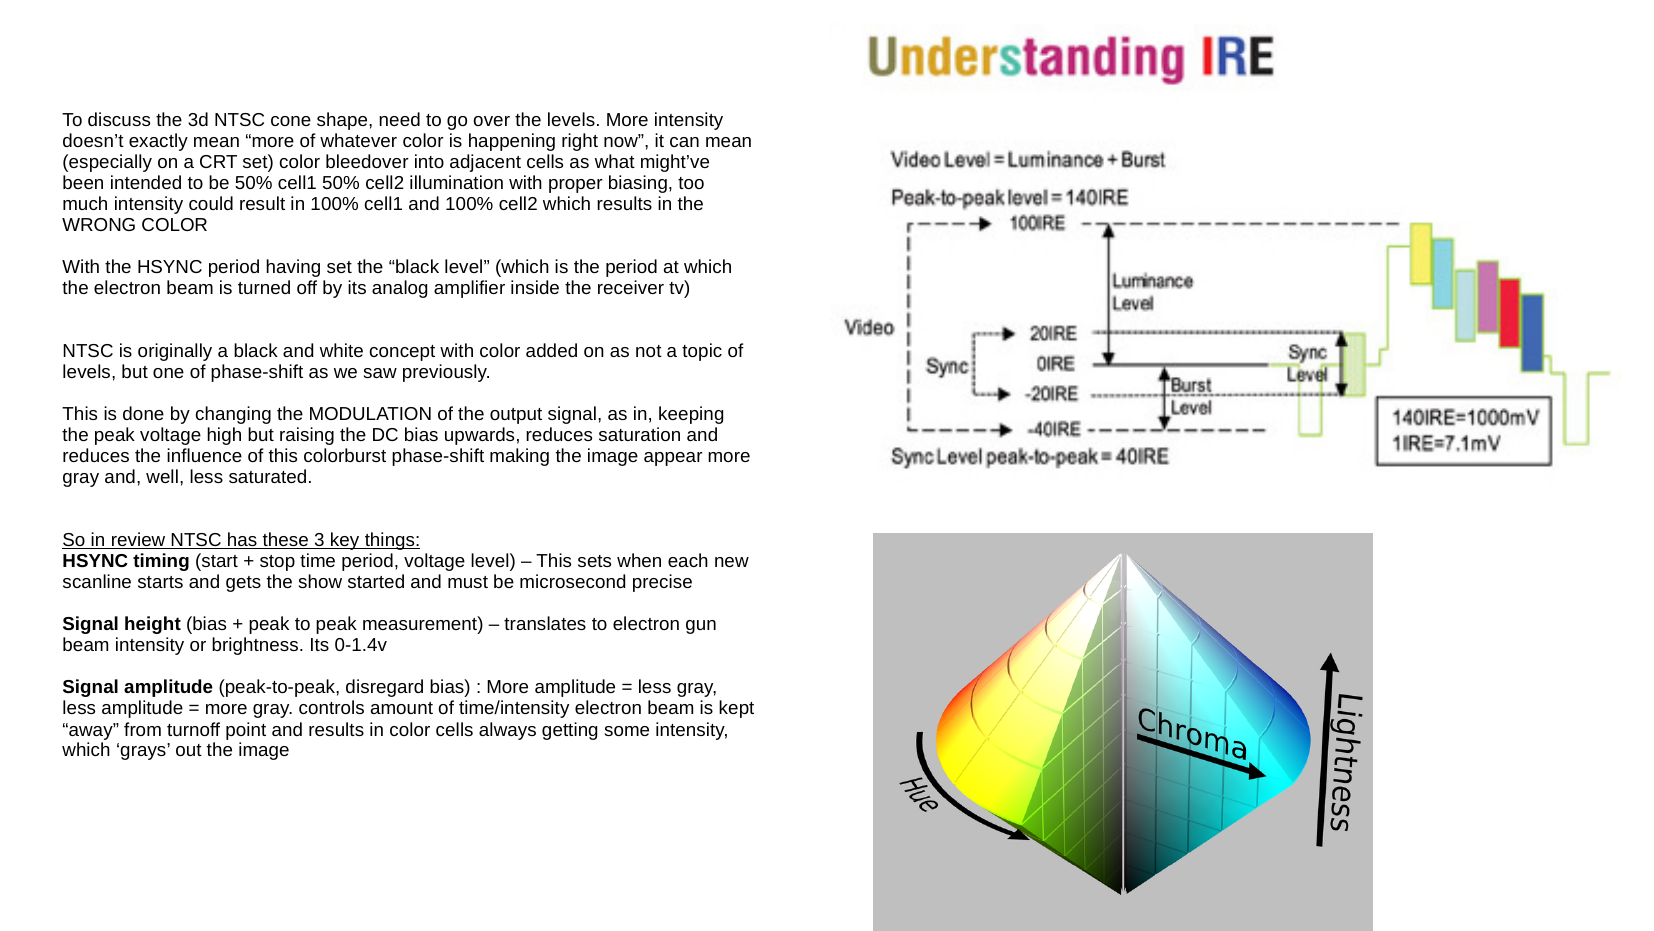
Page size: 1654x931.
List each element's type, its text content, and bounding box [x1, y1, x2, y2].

picture [829, 23, 1621, 506]
text_box To discuss the 3d NTSC cone shape, need to go over the levels. More intensity doesn’t exactly mean “more of whatever color is happening right now”, it can mean (especially on a CRT set) color bleedover into adjacent cells as what might’ve been intended to be 50% cell1 50% cell2 illumination with proper biasing, too much intensity could result in 100% cell1 and 100% cell2 which results in the WRONG COLOR With the HSYNC period having set the “black level” (which is the period at which the electron beam is turned off by its analog amplifier inside the receiver tv) NTSC is originally a black and white concept with color added on as not a topic of levels, but one of phase-shift as we saw previously. This is done by changing the MODULATION of the output signal, as in, keeping the peak voltage high but raising the DC bias upwards, reduces saturation and reduces the influence of this colorburst phase-shift making the image appear more gray and, well, less saturated. So in review NTSC has these 3 key things: HSYNC timing (start + stop time period, voltage level) – This sets when each new scanline starts and gets the show started and must be microsecond precise Signal height (bias + peak to peak measurement) – translates to electron gun beam intensity or brightness. Its 0-1.4v Signal amplitude (peak-to-peak, disregard bias) : More amplitude = less gray, less amplitude = more gray. controls amount of time/intensity electron beam is kept “away” from turnoff point and results in color cells always getting some intensity, which ‘grays’ out the image [47, 101, 769, 885]
picture [873, 533, 1373, 931]
